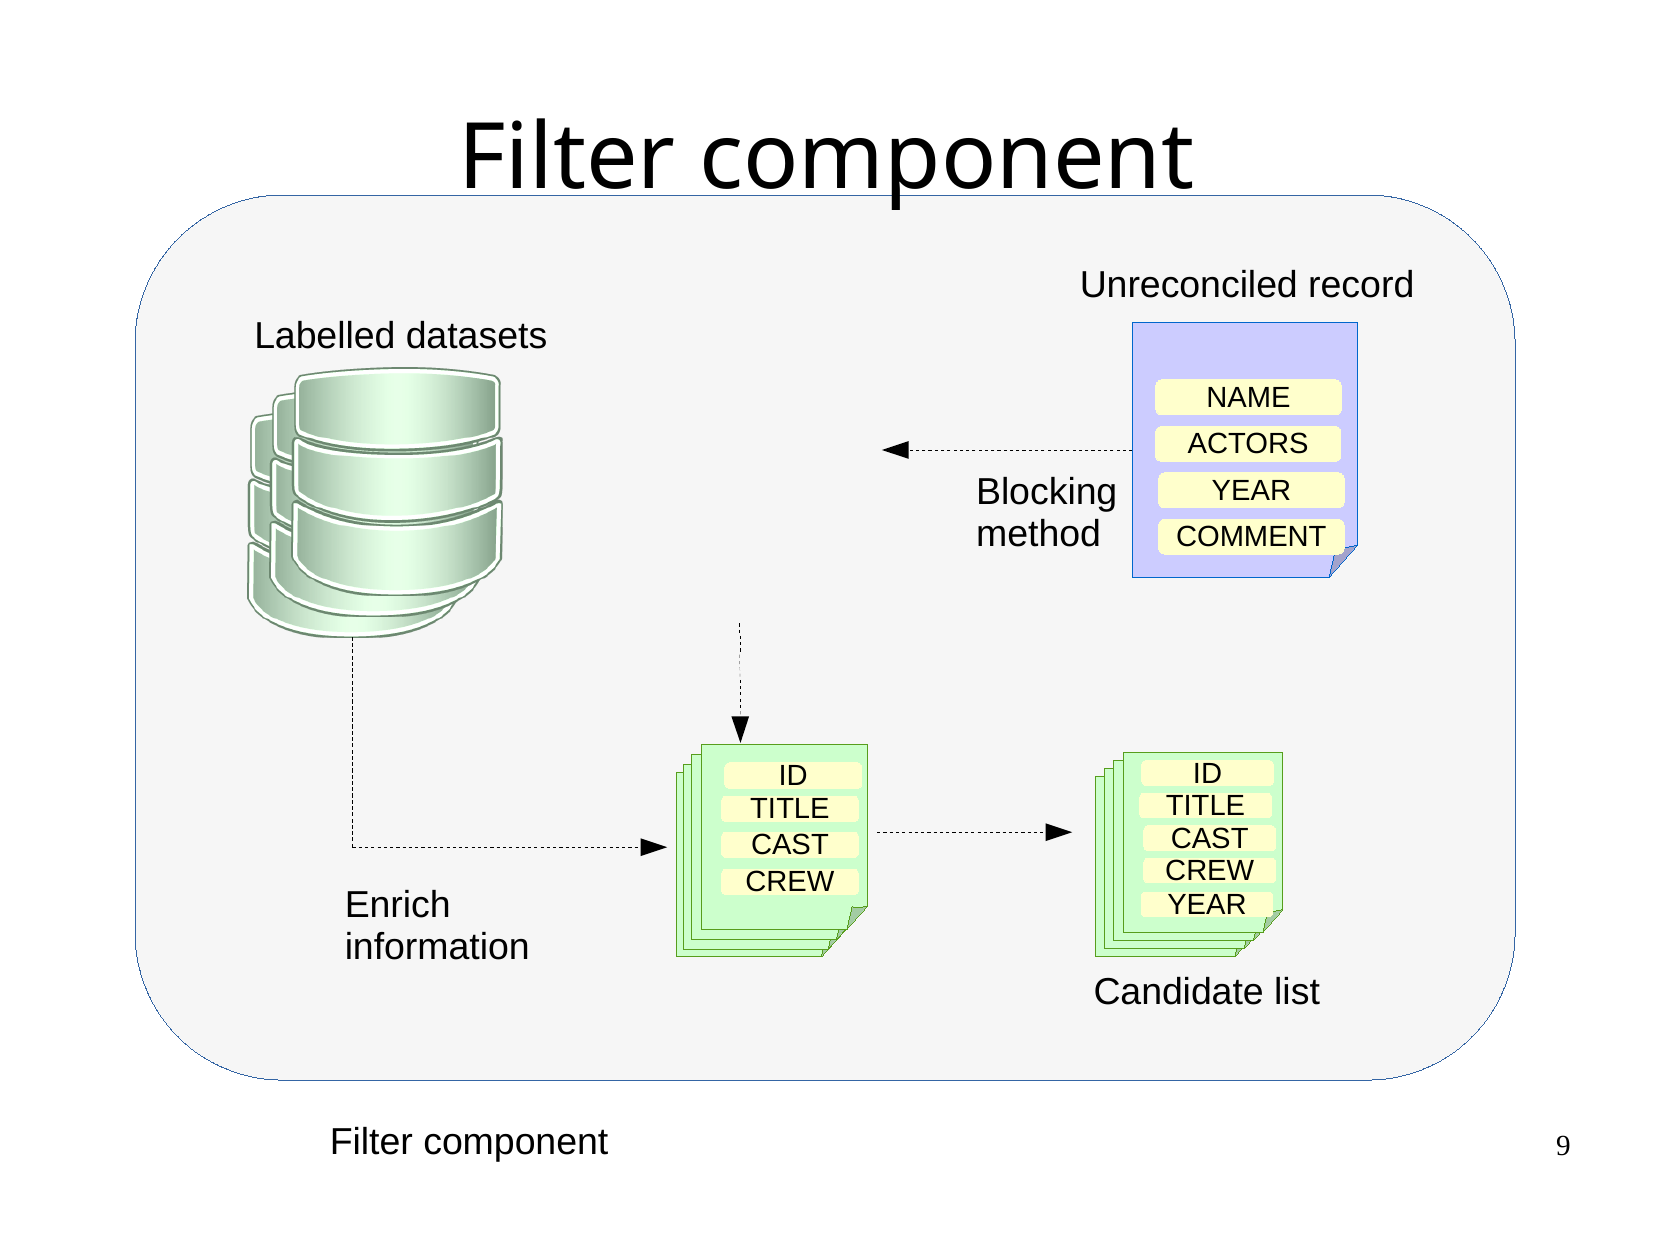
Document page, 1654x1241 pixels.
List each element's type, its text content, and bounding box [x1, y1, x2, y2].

title Filter component [82, 49, 1571, 257]
text_box YEAR [1141, 892, 1273, 917]
text_box Enrich information [330, 876, 545, 976]
text_box Candidate list [1078, 963, 1336, 1021]
text_box TITLE [721, 796, 859, 822]
text_box CAST [721, 832, 859, 858]
text_box NAME [1155, 379, 1342, 415]
text_box Unreconciled record [1065, 256, 1430, 314]
text_box YEAR [1158, 472, 1345, 508]
text_box ACTORS [1155, 426, 1341, 462]
text_box CAST [1143, 825, 1276, 851]
text_box Labelled datasets [239, 307, 563, 365]
text_box TITLE [1139, 793, 1272, 818]
text_box COMMENT [1158, 519, 1345, 555]
text_box CREW [721, 869, 859, 895]
text_box [135, 257, 1516, 1081]
picture [247, 367, 503, 638]
text_box ID [724, 762, 862, 789]
text_box ID [1141, 760, 1274, 786]
text_box Blocking method [961, 463, 1133, 563]
text_box CREW [1143, 858, 1276, 883]
text_box Filter component [315, 1113, 624, 1171]
